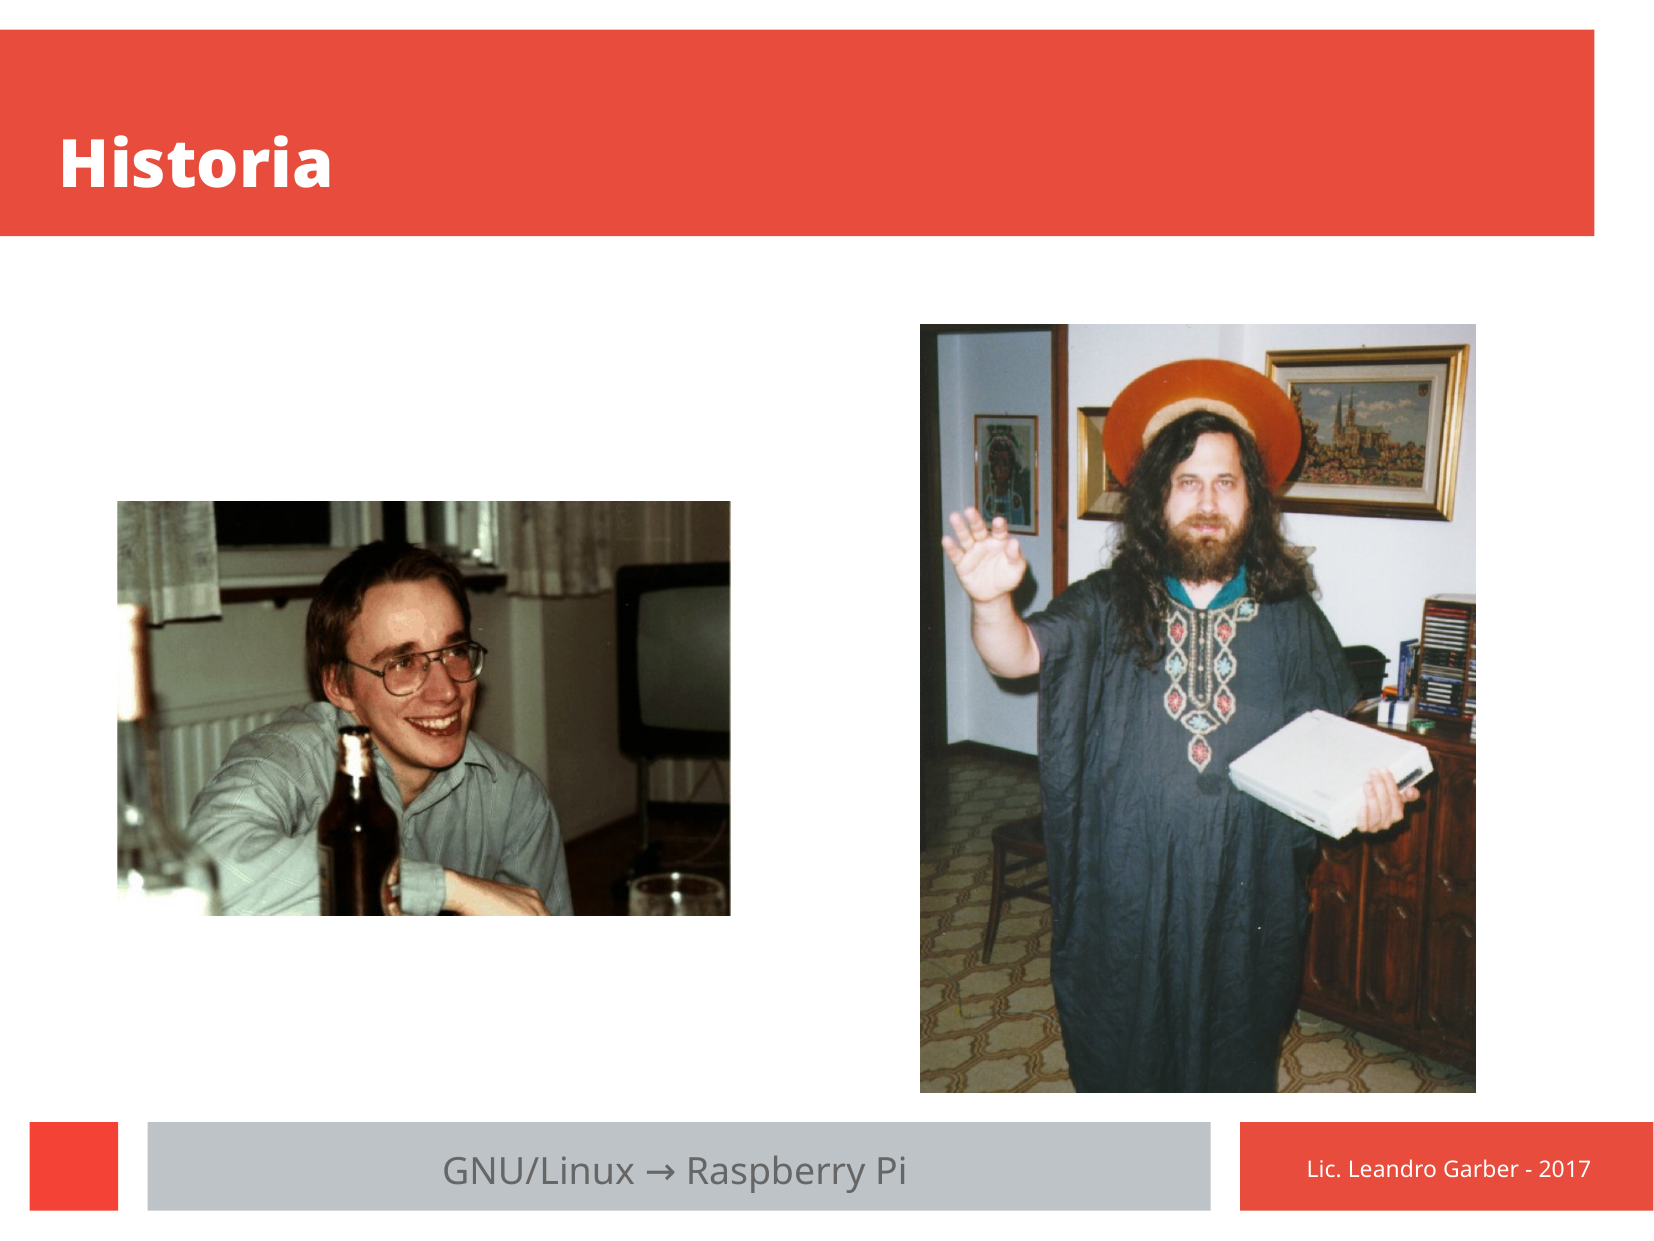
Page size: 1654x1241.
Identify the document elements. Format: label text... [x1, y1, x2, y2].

text_box Lic. Leandro Garber - 2017 [1245, 1145, 1654, 1194]
picture [58, 501, 794, 916]
title Historia [59, 59, 1595, 207]
text_box GNU/Linux → Raspberry Pi [150, 1125, 1201, 1215]
picture [920, 324, 1476, 1093]
